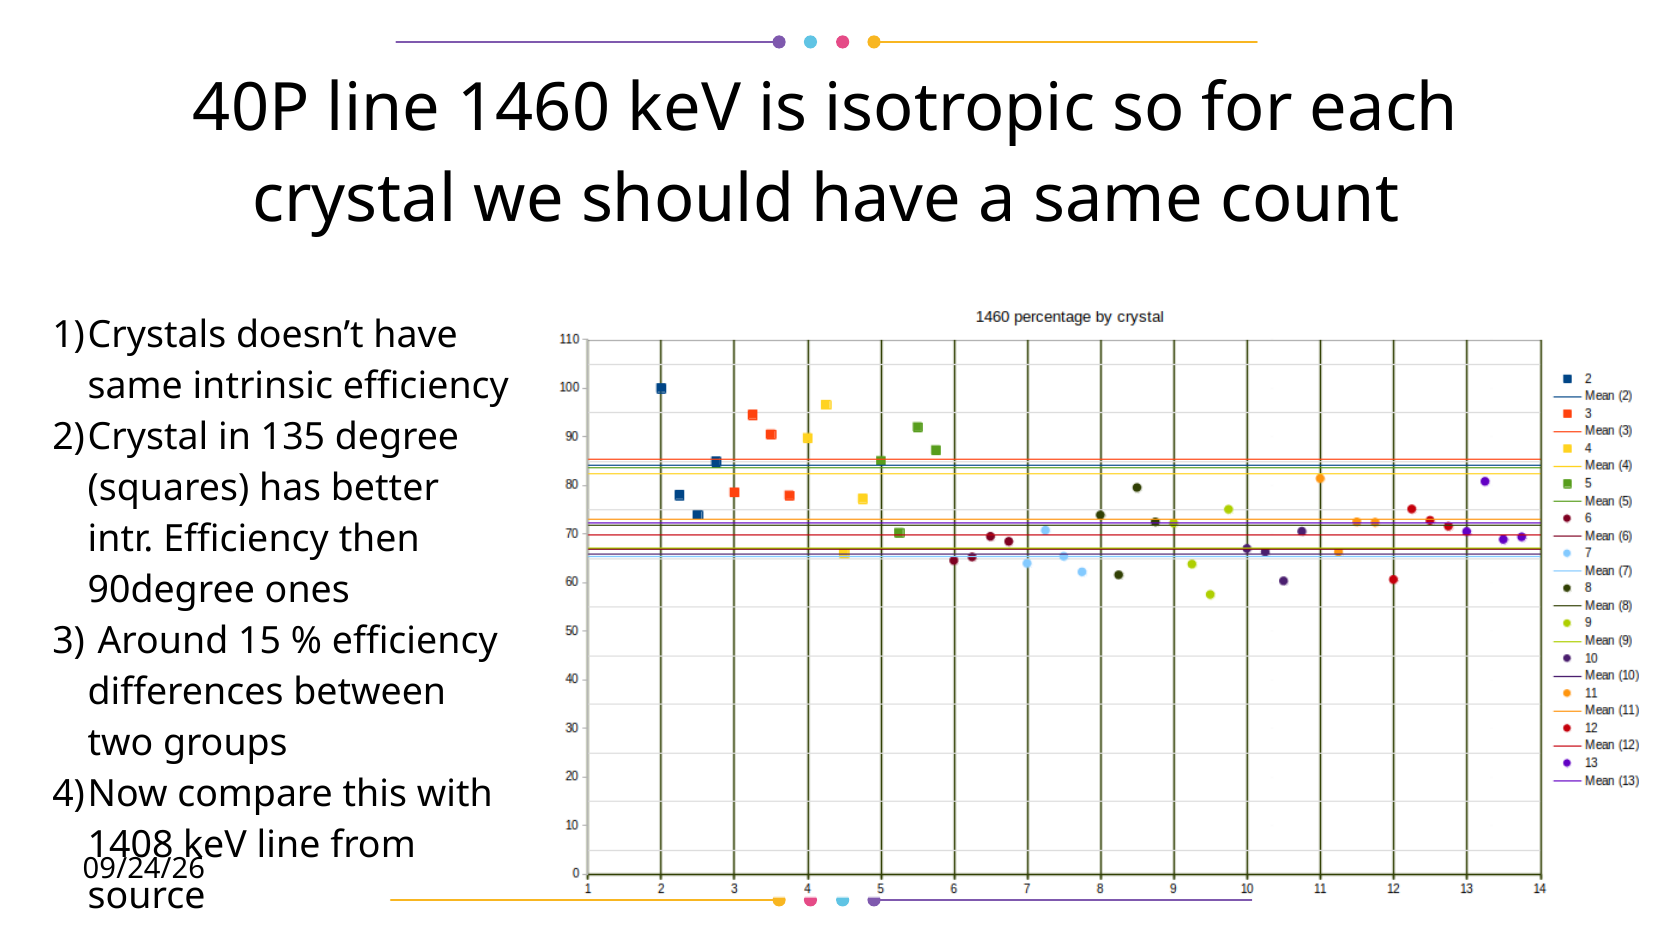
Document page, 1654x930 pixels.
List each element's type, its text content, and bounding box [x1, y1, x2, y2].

text_box Crystals doesn’t have same intrinsic efficiency Crystal in 135 degree (squares) has better intr. Efficiency then 90degree ones Around 15 % efficiency differences between two groups Now compare this with 1408 keV line from source [37, 300, 520, 881]
picture [515, 224, 1651, 898]
subtitle 40P line 1460 keV is isotropic so for each crystal we should have a same count [82, 37, 1571, 263]
